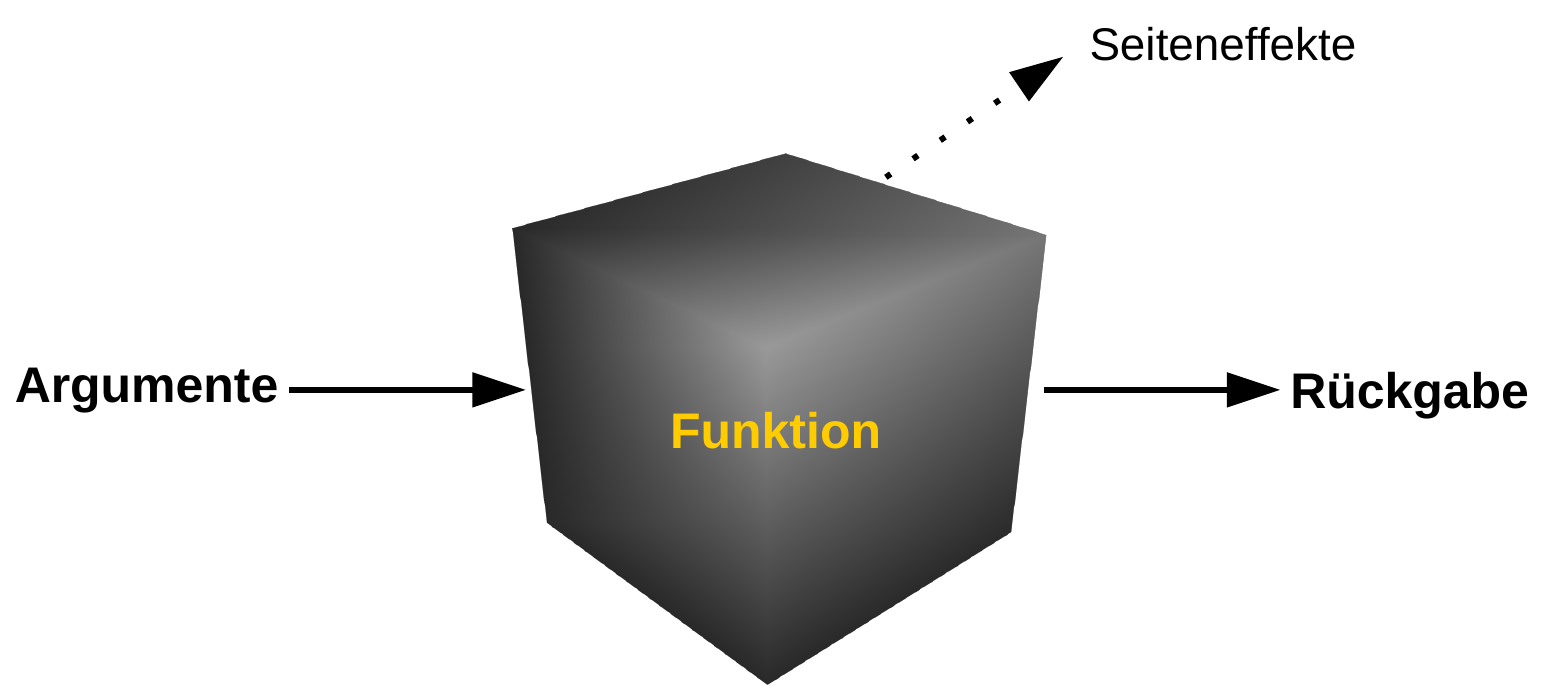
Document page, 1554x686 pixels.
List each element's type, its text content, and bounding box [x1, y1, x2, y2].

text_box Argumente [0, 350, 296, 421]
text_box Funktion [655, 395, 897, 467]
text_box Seiteneffekte [1074, 11, 1382, 83]
text_box Rückgabe [1275, 356, 1548, 427]
